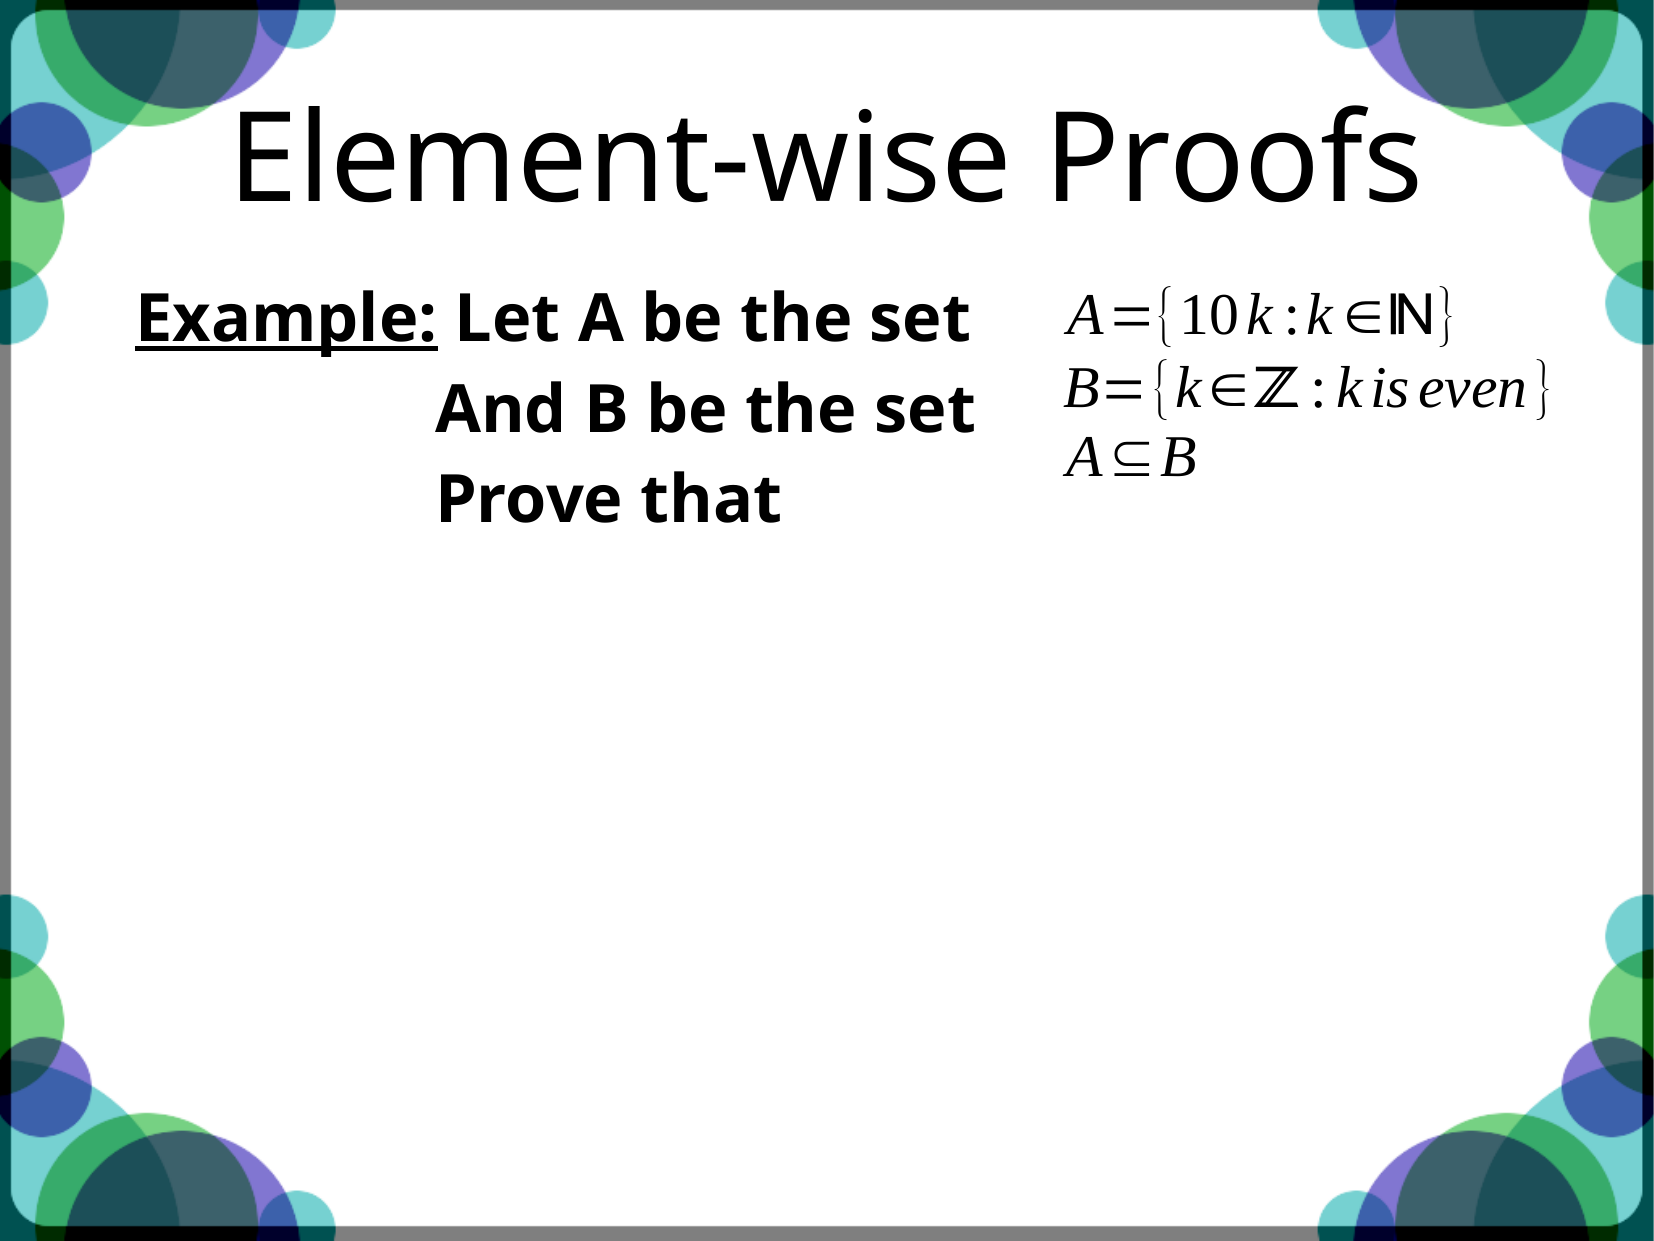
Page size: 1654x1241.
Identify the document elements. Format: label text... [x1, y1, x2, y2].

chart [1044, 278, 1570, 491]
text_box Example: Let A be the set And B be the set Prove that [135, 270, 1531, 943]
picture [0, 0, 1654, 1241]
title Element-wise Proofs [82, 49, 1571, 257]
